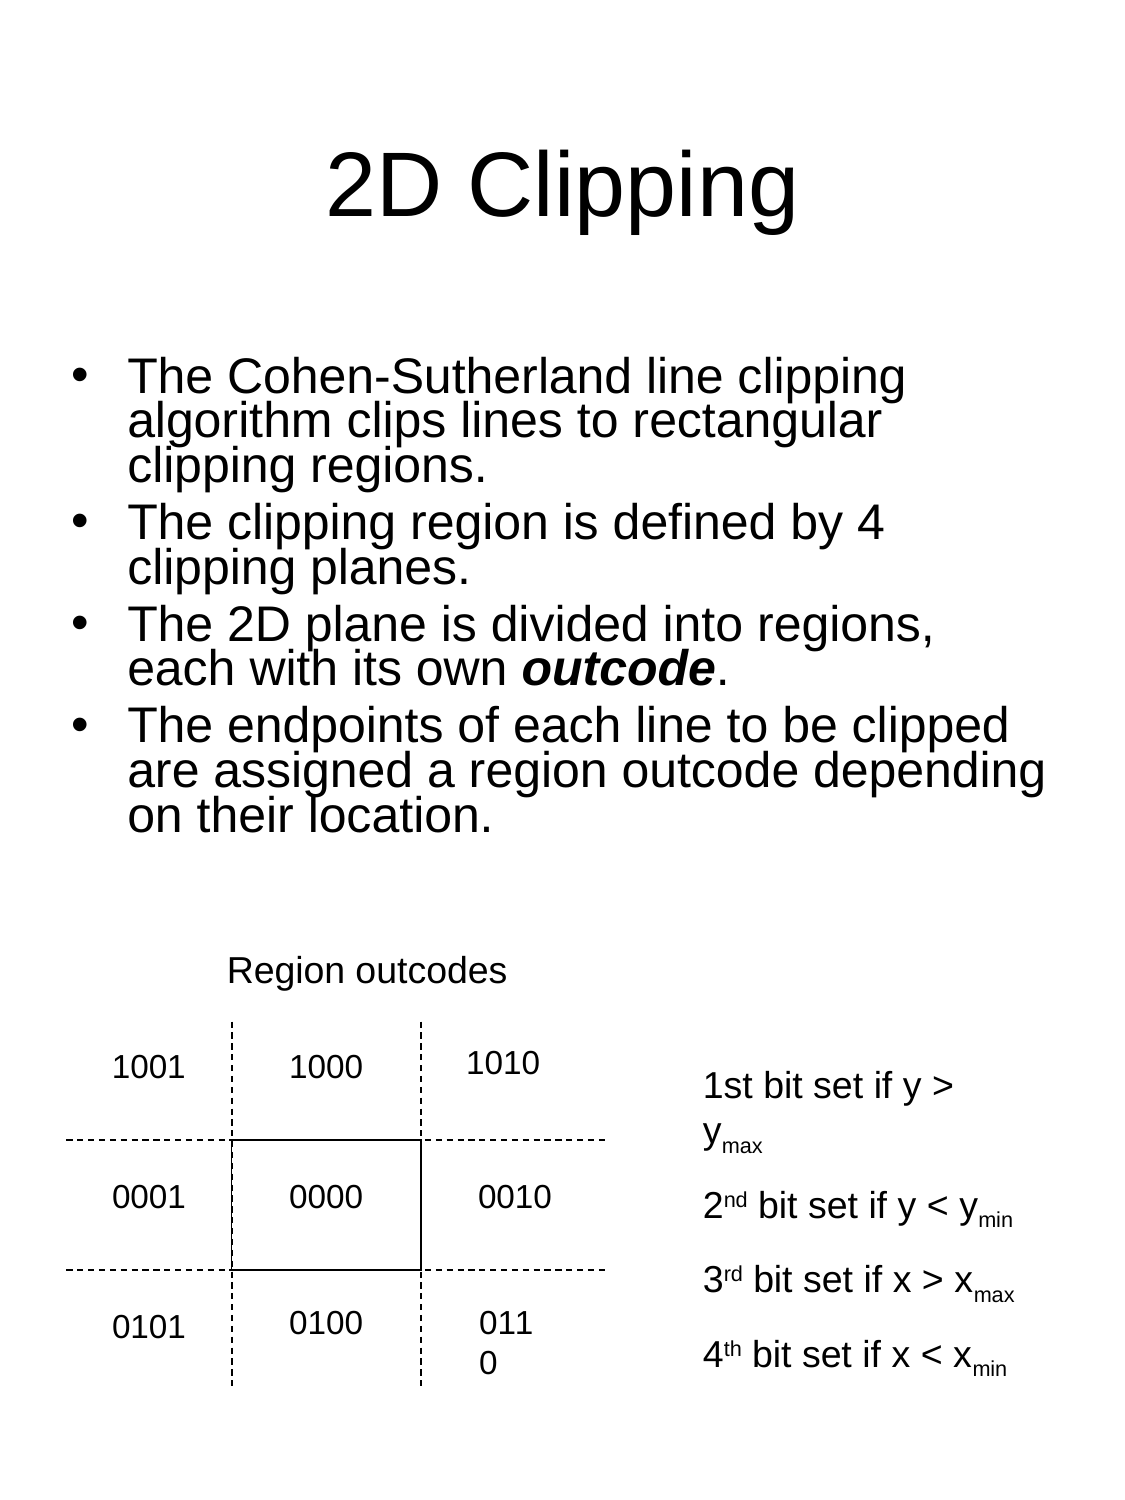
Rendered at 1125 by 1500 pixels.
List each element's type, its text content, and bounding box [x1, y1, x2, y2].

text_box 0101 [97, 1297, 202, 1353]
title 2D Clipping [56, 60, 1069, 311]
text_box 0000 [274, 1167, 379, 1223]
text_box 1001 [97, 1037, 201, 1093]
text_box 0110 [464, 1293, 566, 1389]
text_box Region outcodes [212, 937, 524, 999]
text_box 1000 [274, 1037, 379, 1093]
text_box 0010 [463, 1167, 568, 1223]
text_box 1st bit set if y > ymax 2nd bit set if y < ymin 3rd bit set if x > xmax 4th bit set if x < xmin [688, 1053, 1040, 1389]
text_box 0100 [274, 1293, 379, 1349]
text_box 1010 [451, 1033, 556, 1089]
text_box 0001 [97, 1167, 202, 1223]
list The Cohen-Sutherland line clipping algorithm clips lines to rectangular clipping regions. The clipping region is defined by 4 clipping planes. The 2D plane is divided into regions, each with its own outcode. The endpoints of each line to be clipped are assigned a region outcode depending on their location. [56, 350, 1069, 892]
